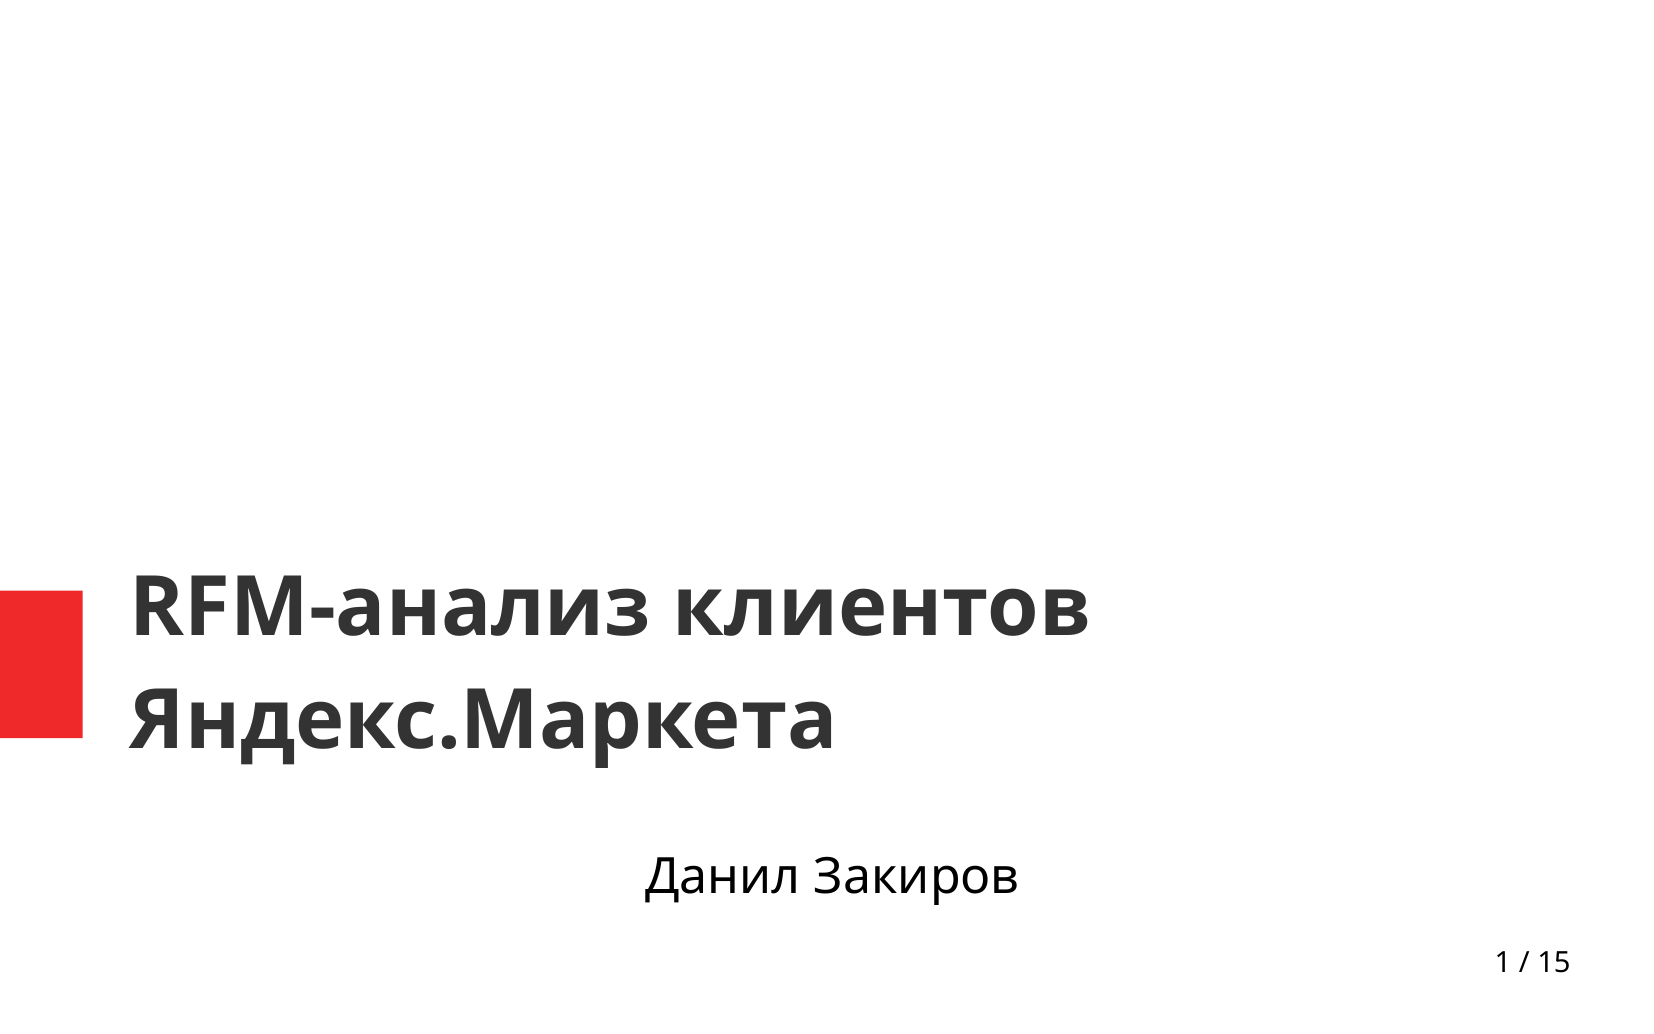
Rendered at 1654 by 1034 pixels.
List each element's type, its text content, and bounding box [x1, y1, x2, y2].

subtitle Данил Закиров [129, 807, 1536, 942]
title RFM-анализ клиентов Яндекс.Маркета [129, 545, 1536, 773]
